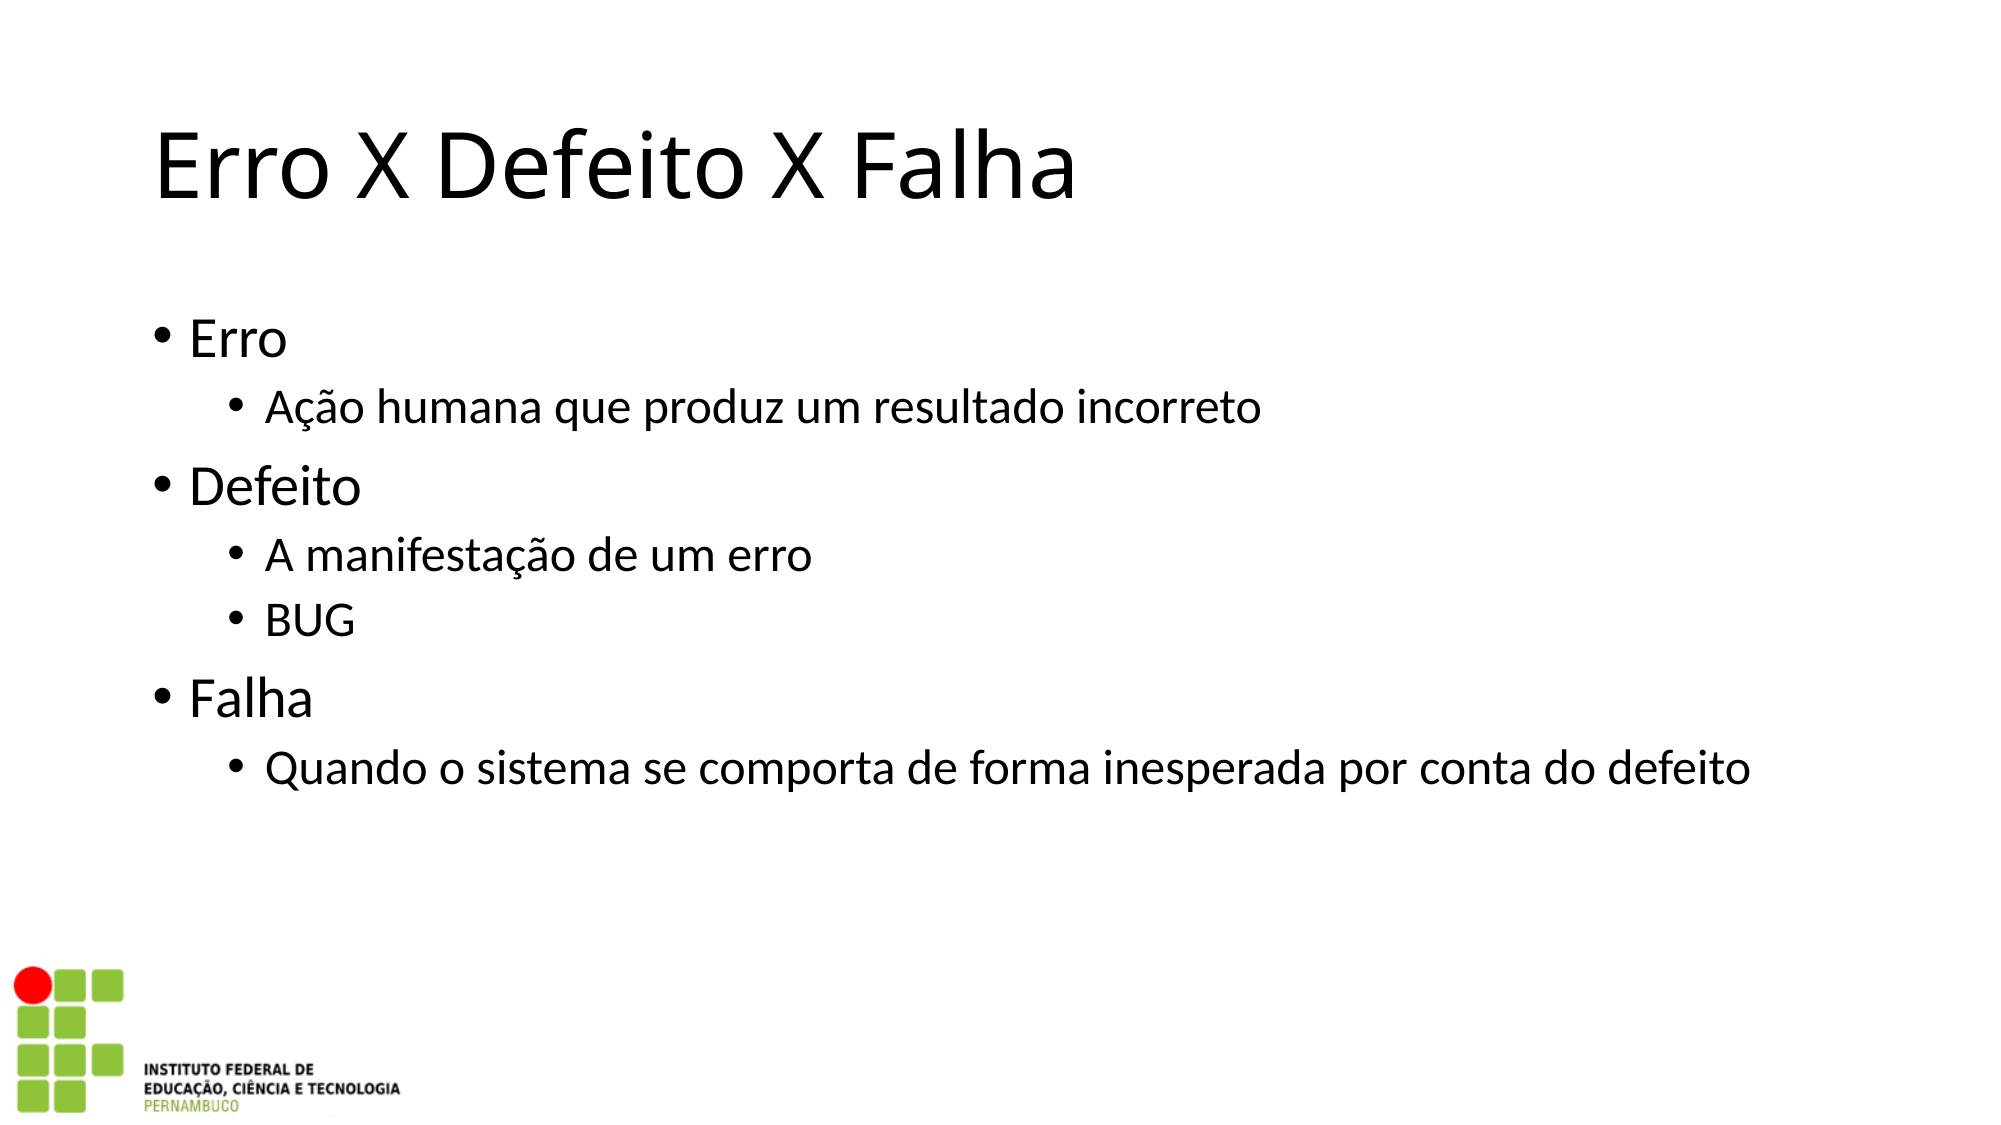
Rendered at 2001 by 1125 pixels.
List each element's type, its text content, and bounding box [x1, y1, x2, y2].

list Erro Ação humana que produz um resultado incorreto Defeito A manifestação de um erro BUG Falha Quando o sistema se comporta de forma inesperada por conta do defeito [137, 299, 1863, 1014]
title Erro X Defeito X Falha [137, 59, 1863, 278]
picture [5, 959, 408, 1118]
